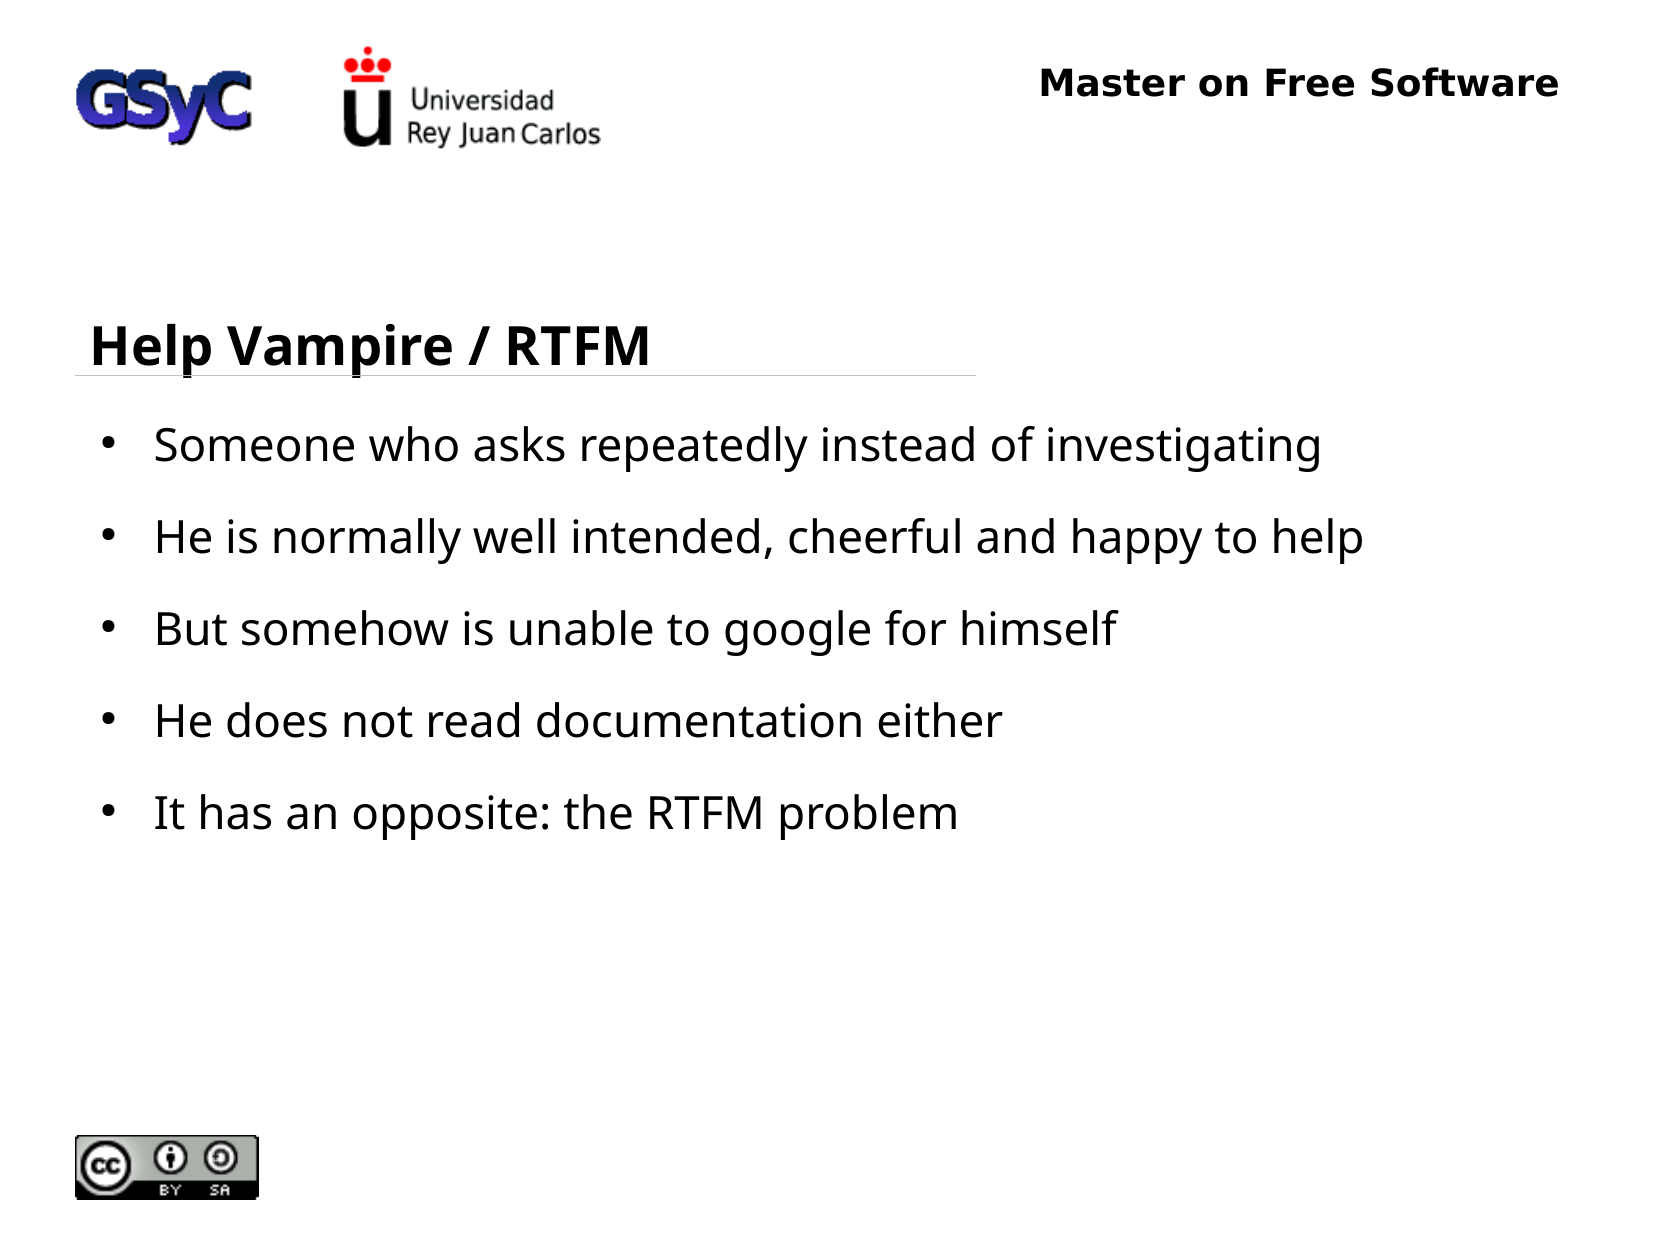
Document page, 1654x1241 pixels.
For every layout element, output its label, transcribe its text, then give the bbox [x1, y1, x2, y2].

picture [75, 46, 601, 150]
text_box [75, 412, 1576, 1163]
list Someone who asks repeatedly instead of investigating He is normally well intended, cheerful and happy to help But somehow is unable to google for himself He does not read documentation either It has an opposite: the RTFM problem [82, 412, 1571, 1109]
picture [75, 1163, 259, 1200]
text_box Help Vampire / RTFM [75, 300, 1538, 381]
